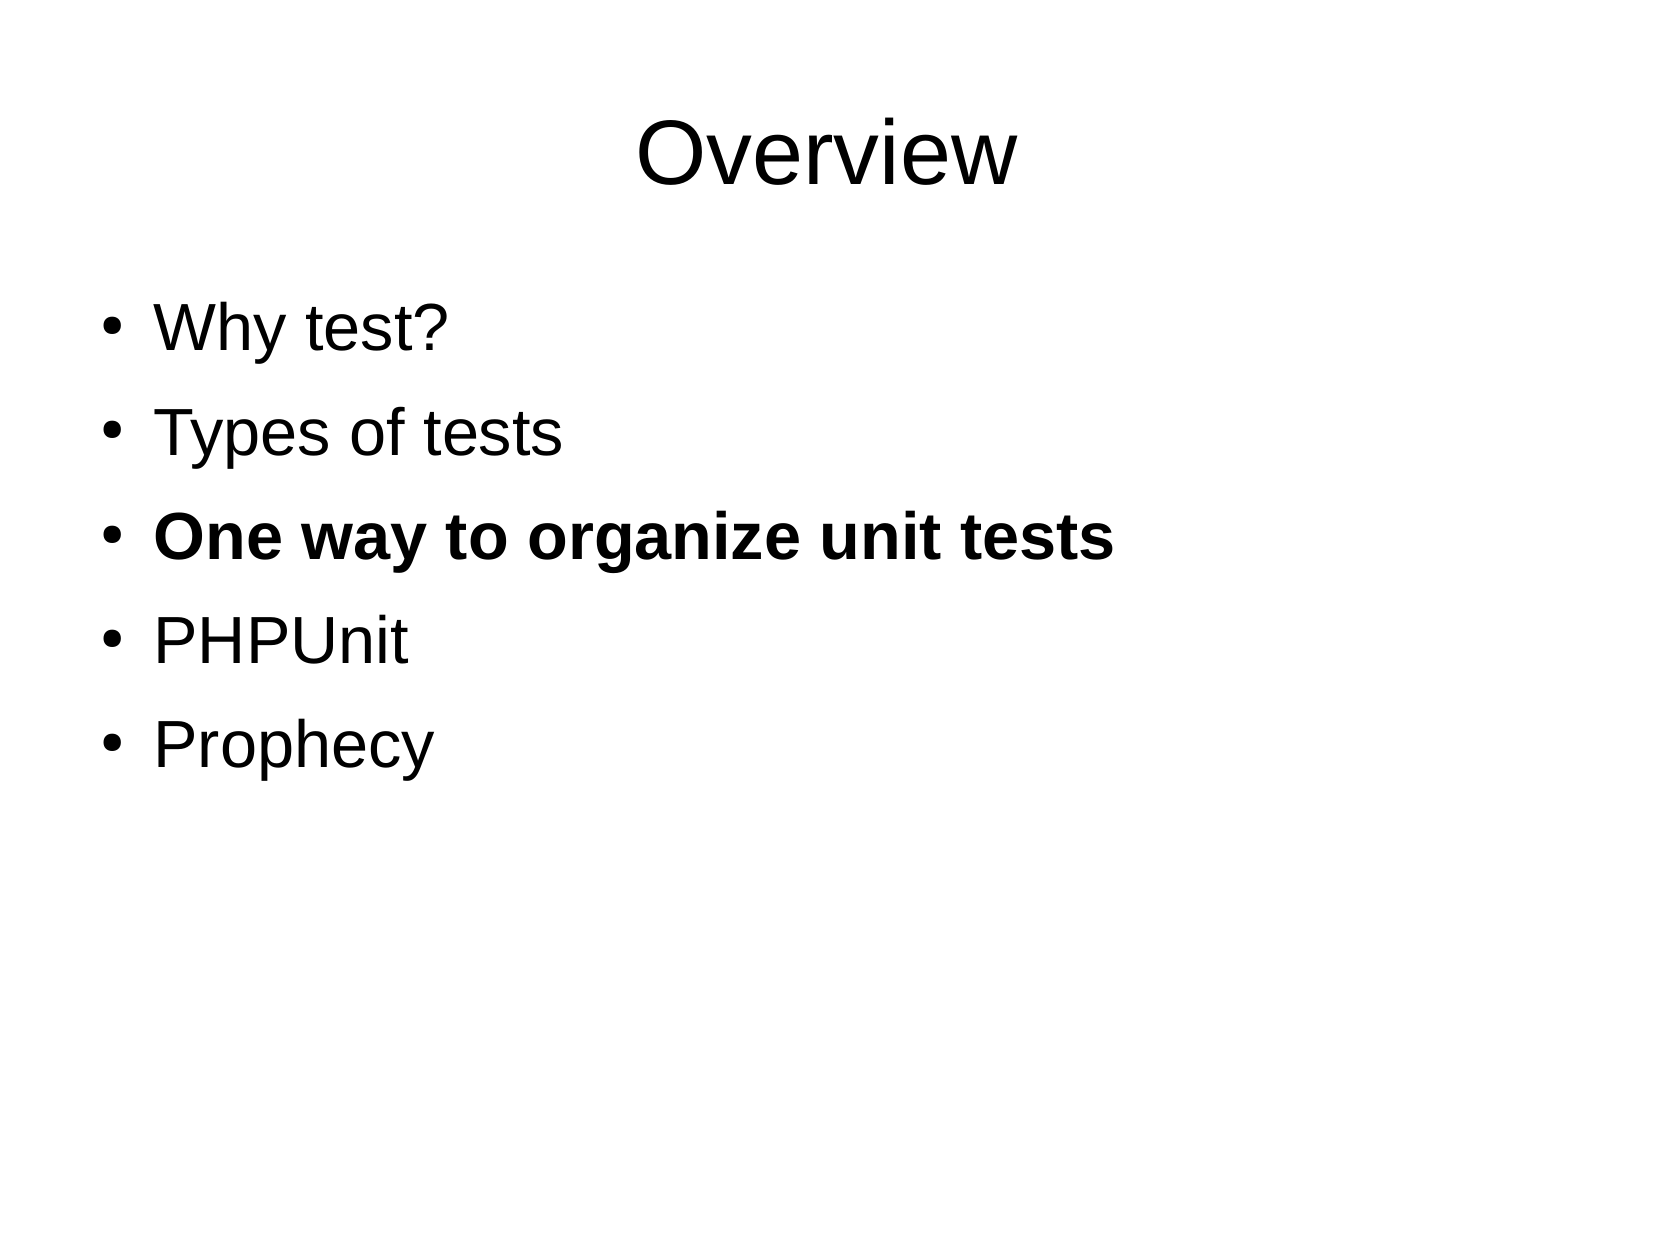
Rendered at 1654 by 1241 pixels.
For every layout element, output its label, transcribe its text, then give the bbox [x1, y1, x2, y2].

title Overview [82, 49, 1571, 257]
list Why test? Types of tests One way to organize unit tests PHPUnit Prophecy [82, 290, 1571, 1010]
